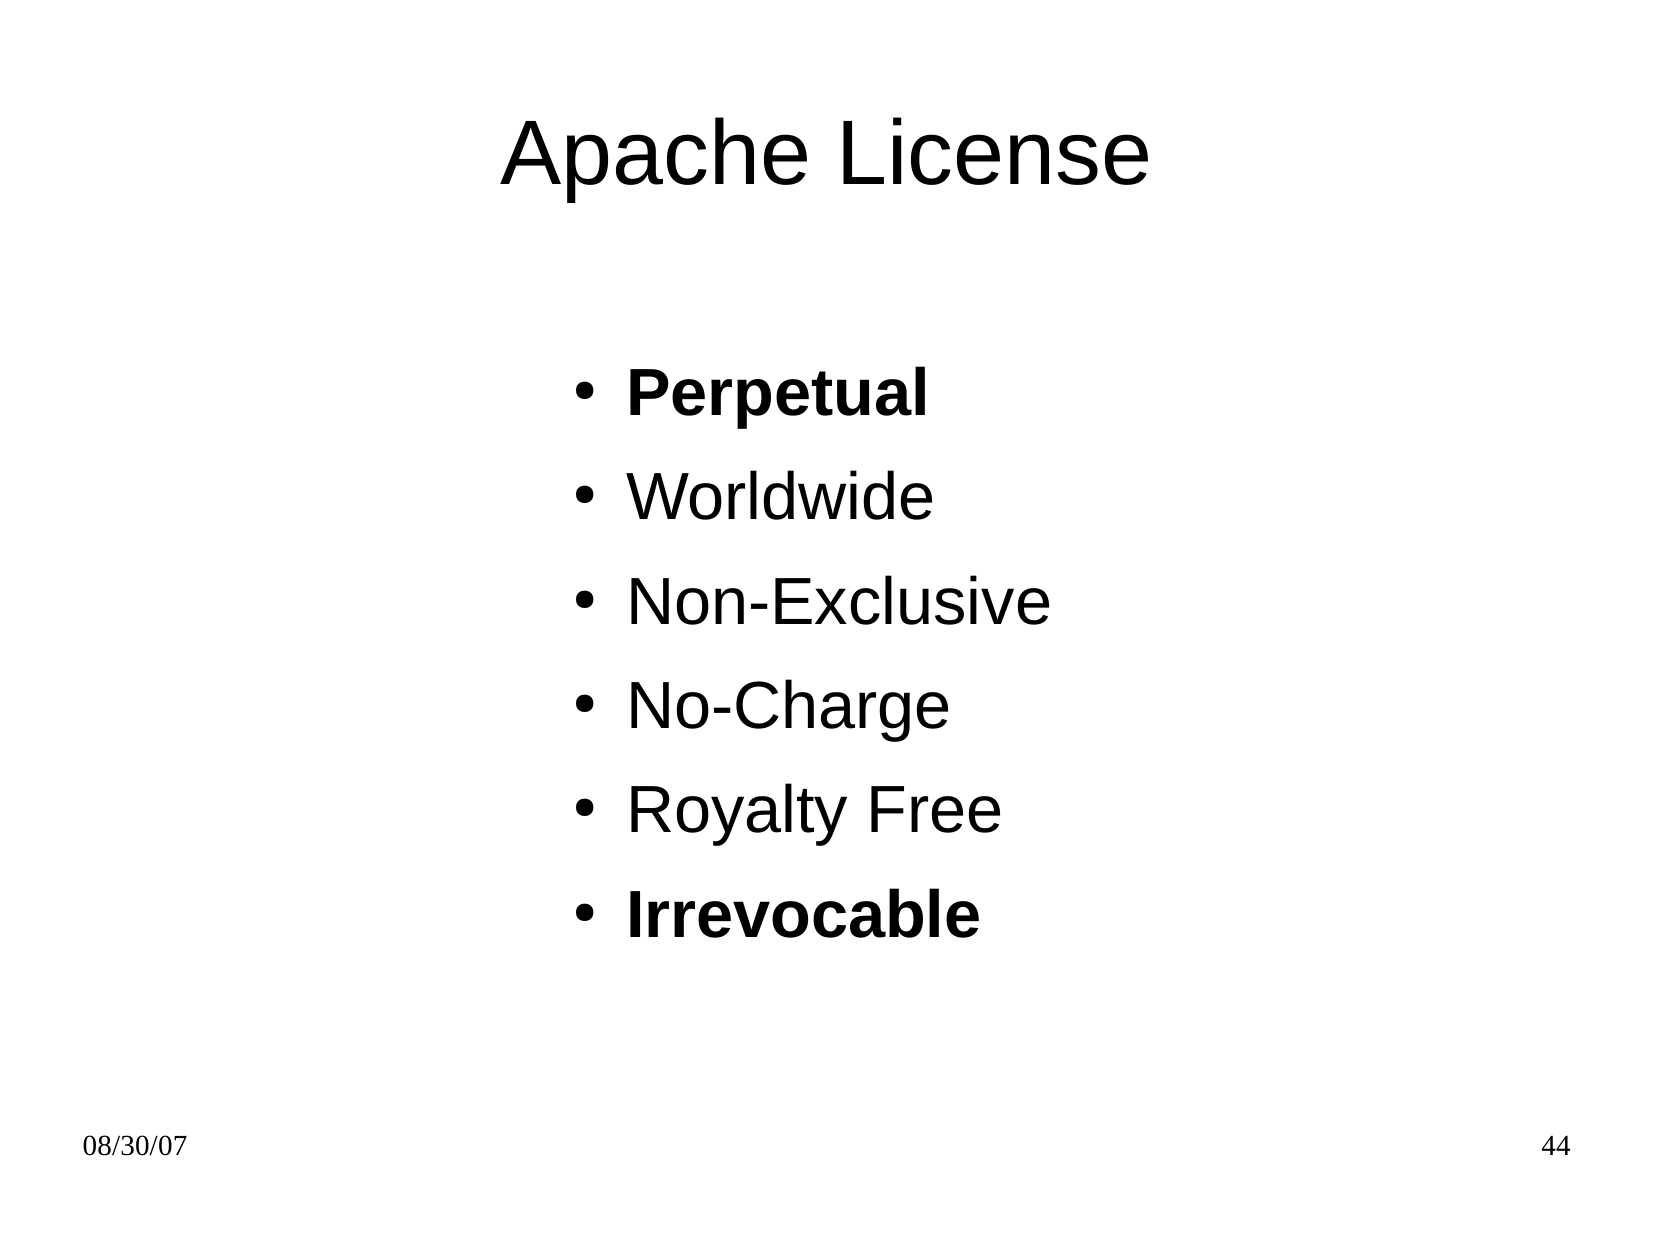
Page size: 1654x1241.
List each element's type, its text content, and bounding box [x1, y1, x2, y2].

title Apache License [82, 49, 1571, 257]
list Perpetual Worldwide Non-Exclusive No-Charge Royalty Free Irrevocable [555, 355, 1190, 1003]
